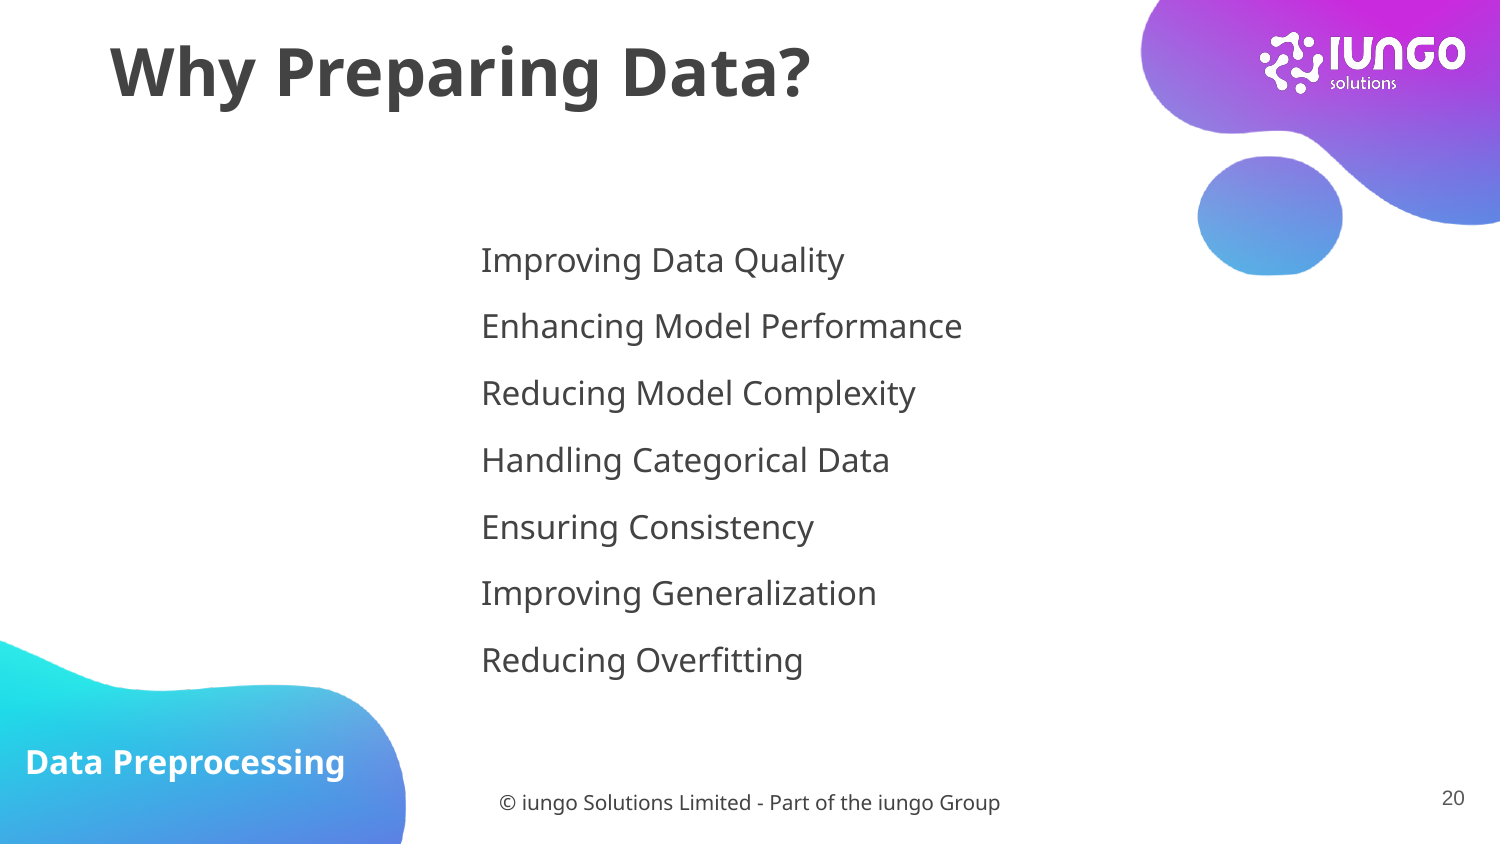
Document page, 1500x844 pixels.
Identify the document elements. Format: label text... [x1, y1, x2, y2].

slide_number <number> [1389, 764, 1480, 830]
picture [0, 0, 1500, 844]
subtitle Data Preprocessing [9, 719, 411, 844]
list Improving Data Quality Enhancing Model Performance Reducing Model Complexity Handling Categorical Data Ensuring Consistency Improving Generalization Reducing Overfitting [390, 217, 1020, 702]
title Why Preparing Data? [95, 30, 924, 125]
